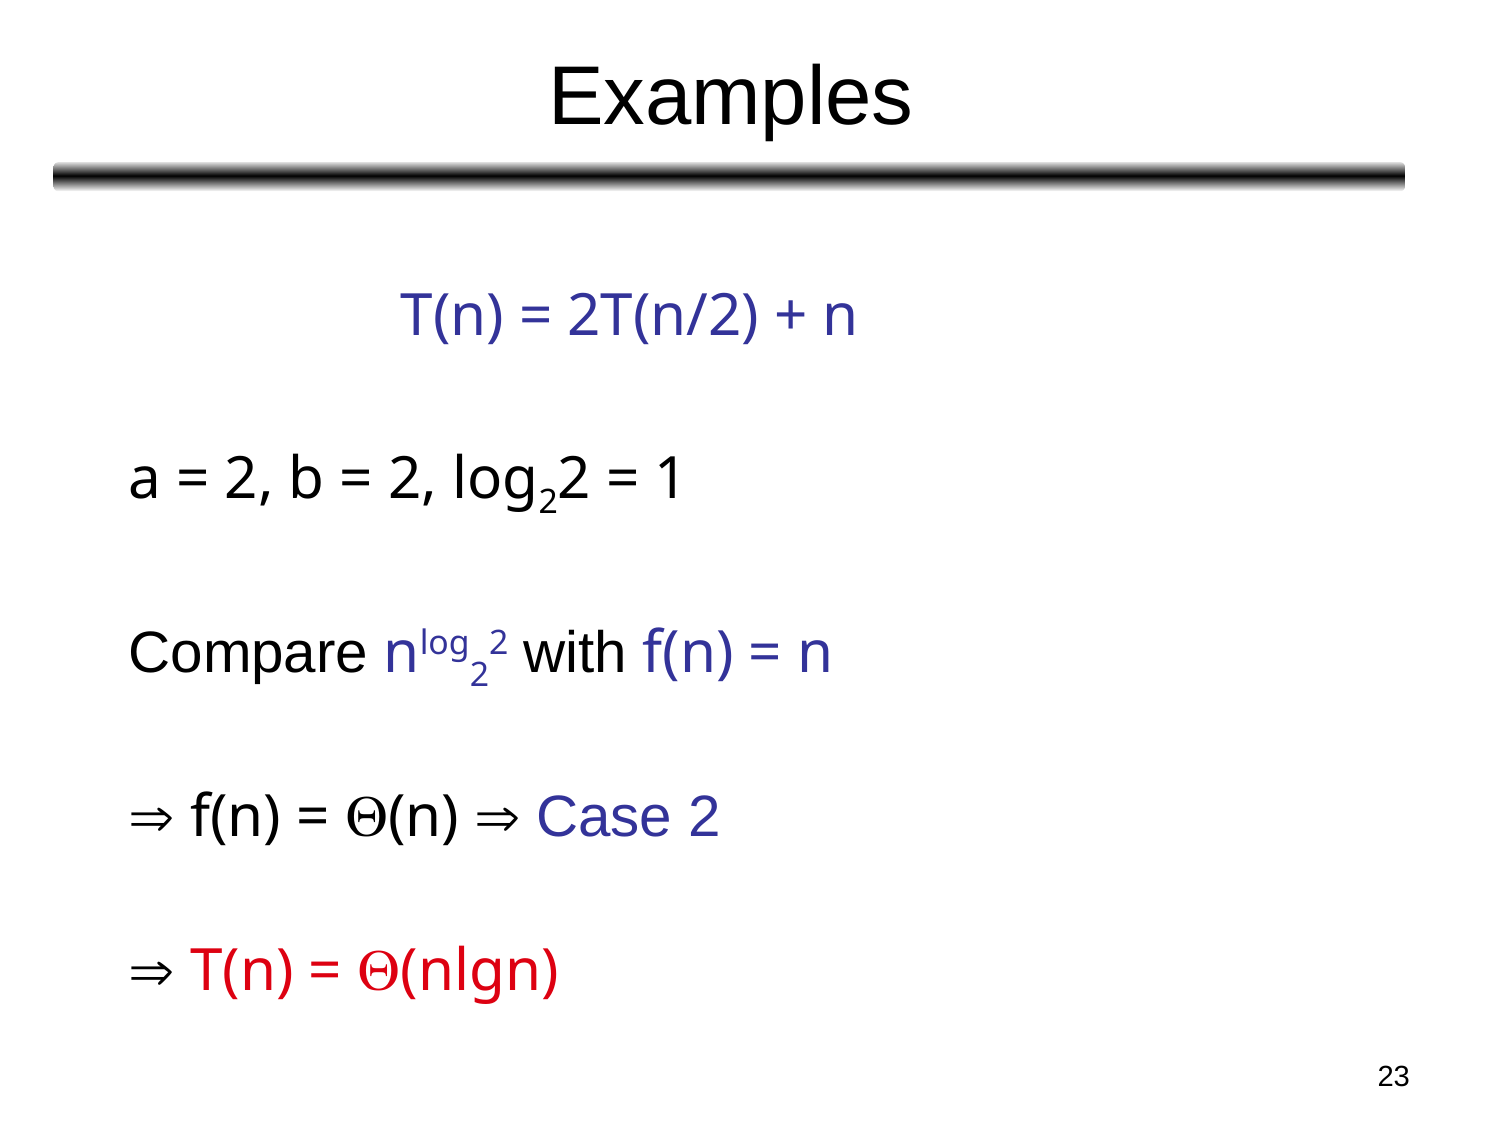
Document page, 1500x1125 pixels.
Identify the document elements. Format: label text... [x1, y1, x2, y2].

list T(n) = 2T(n/2) + n a = 2, b = 2, log22 = 1 Compare nlog22 with f(n) = n  f(n) = (n)  Case 2  T(n) = (nlgn) [57, 199, 1438, 1032]
title Examples [55, 16, 1406, 166]
